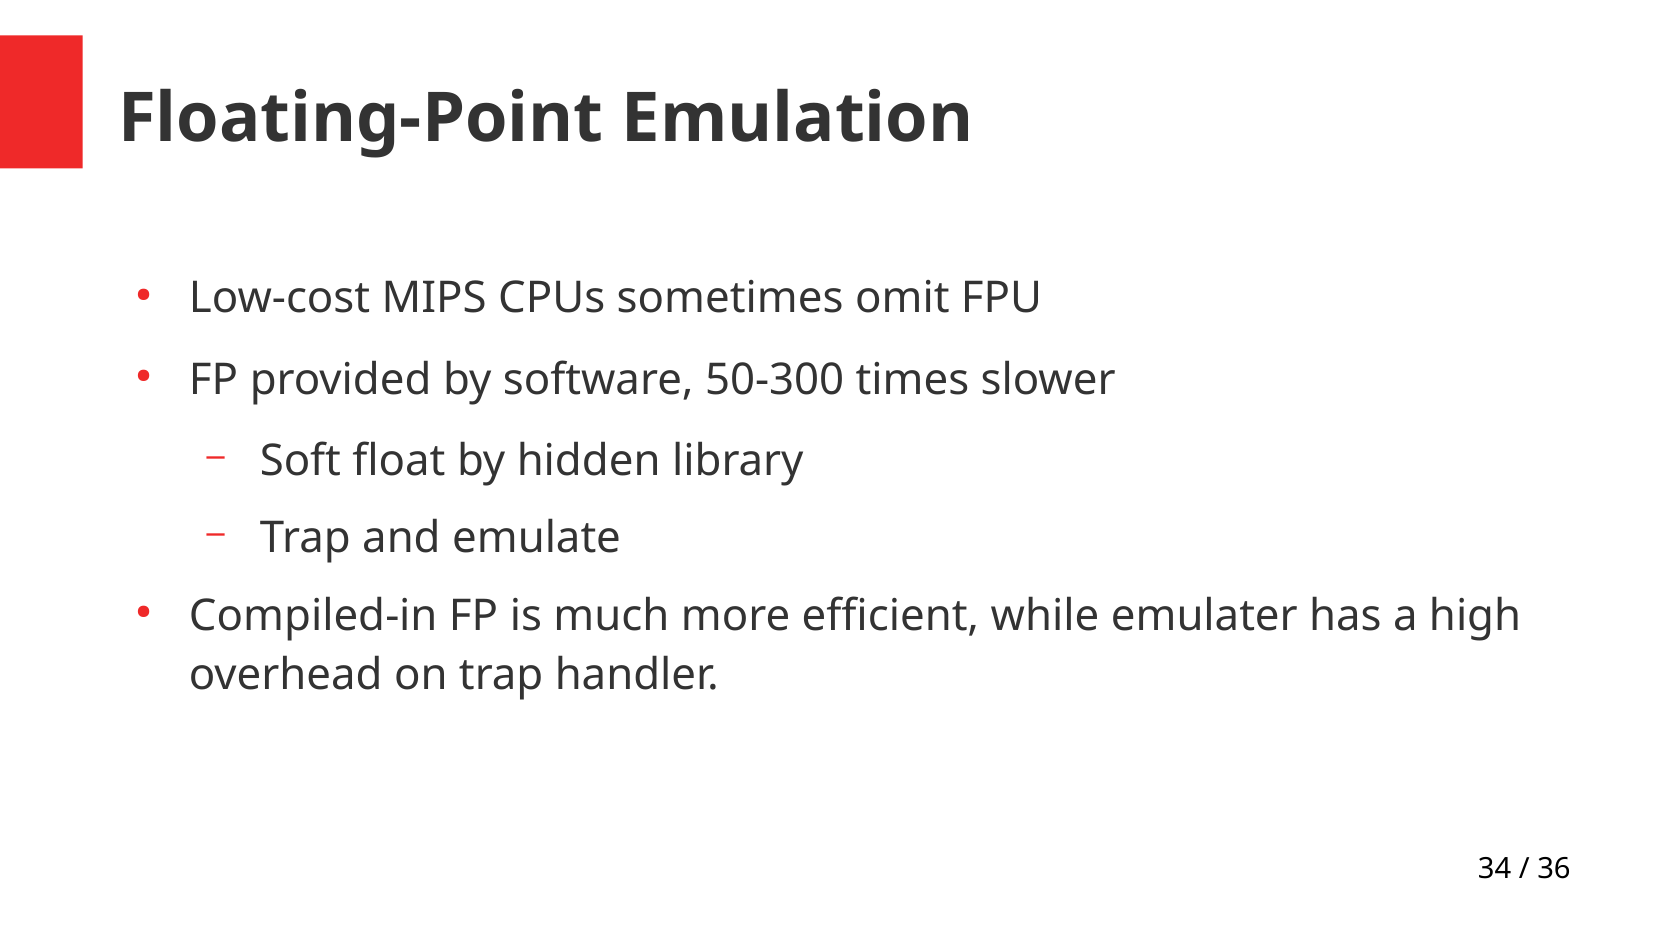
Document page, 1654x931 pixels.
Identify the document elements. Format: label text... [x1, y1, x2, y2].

list Low-cost MIPS CPUs sometimes omit FPU FP provided by software, 50-300 times slower Soft float by hidden library Trap and emulate Compiled-in FP is much more efficient, while emulater has a high overhead on trap handler. [118, 265, 1536, 806]
title Floating-Point Emulation [118, 37, 1571, 193]
